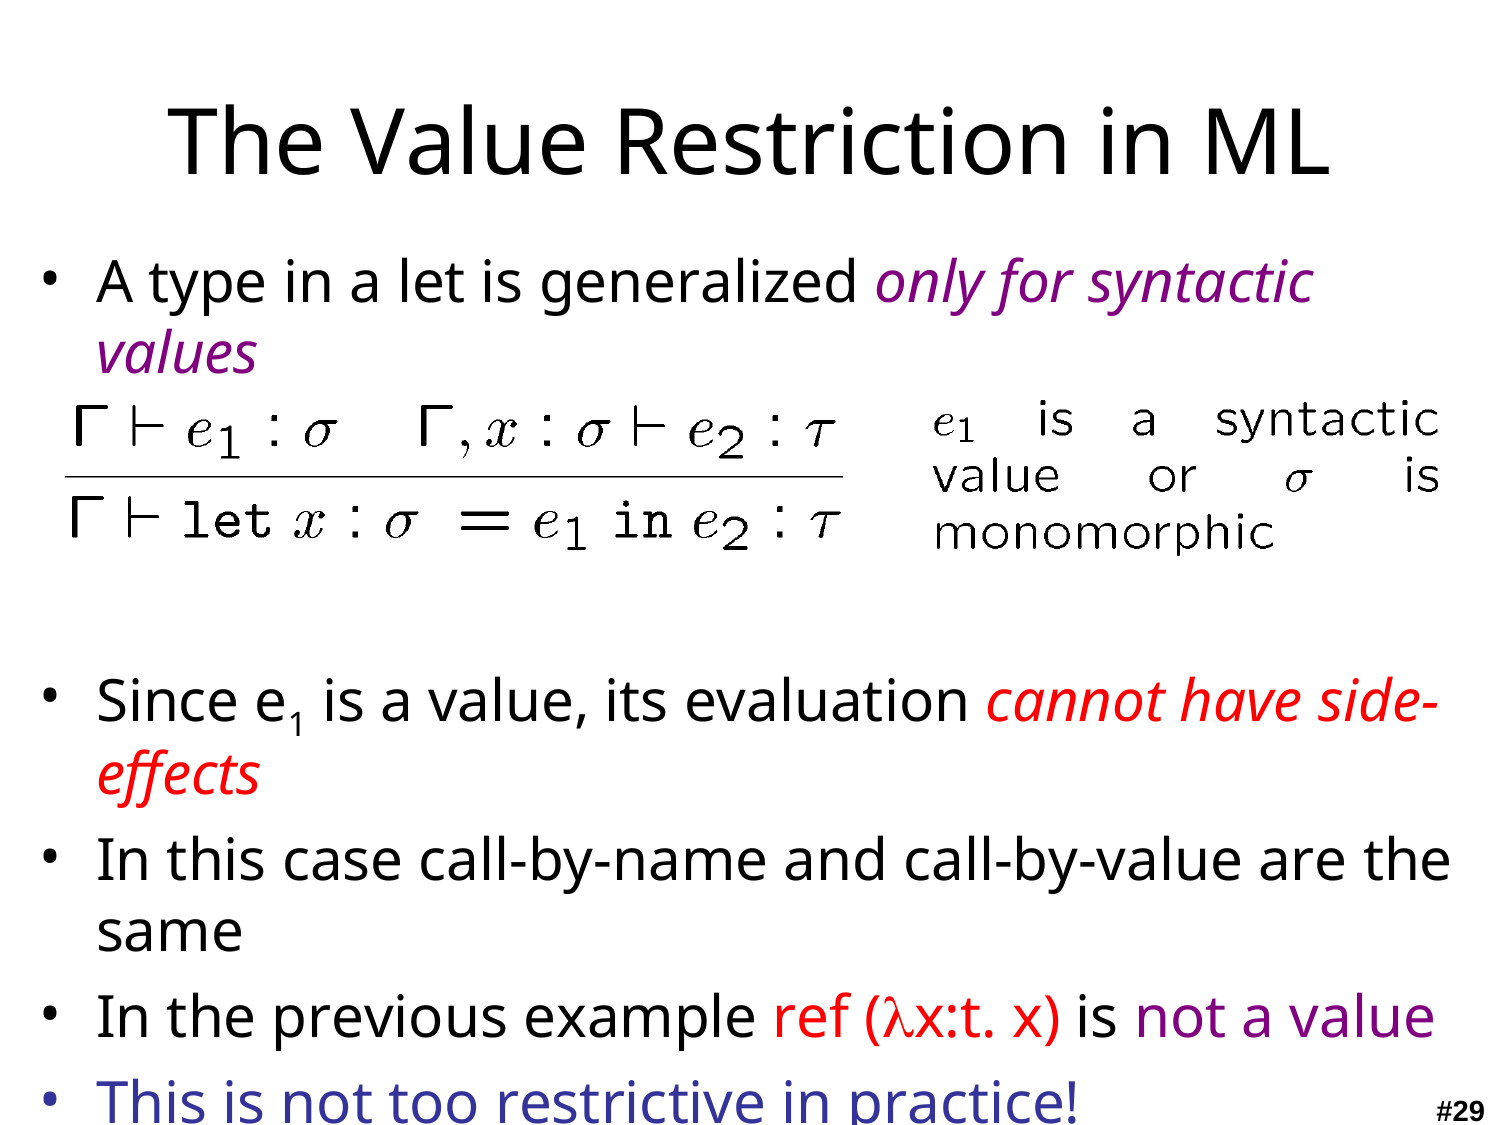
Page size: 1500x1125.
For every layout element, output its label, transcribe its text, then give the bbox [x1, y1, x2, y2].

title The Value Restriction in ML [24, 45, 1476, 233]
list A type in a let is generalized only for syntactic values Since e1 is a value, its evaluation cannot have side-effects In this case call-by-name and call-by-value are the same In the previous example ref (x:t. x) is not a value This is not too restrictive in practice! [24, 237, 1476, 1101]
picture [62, 399, 1438, 558]
